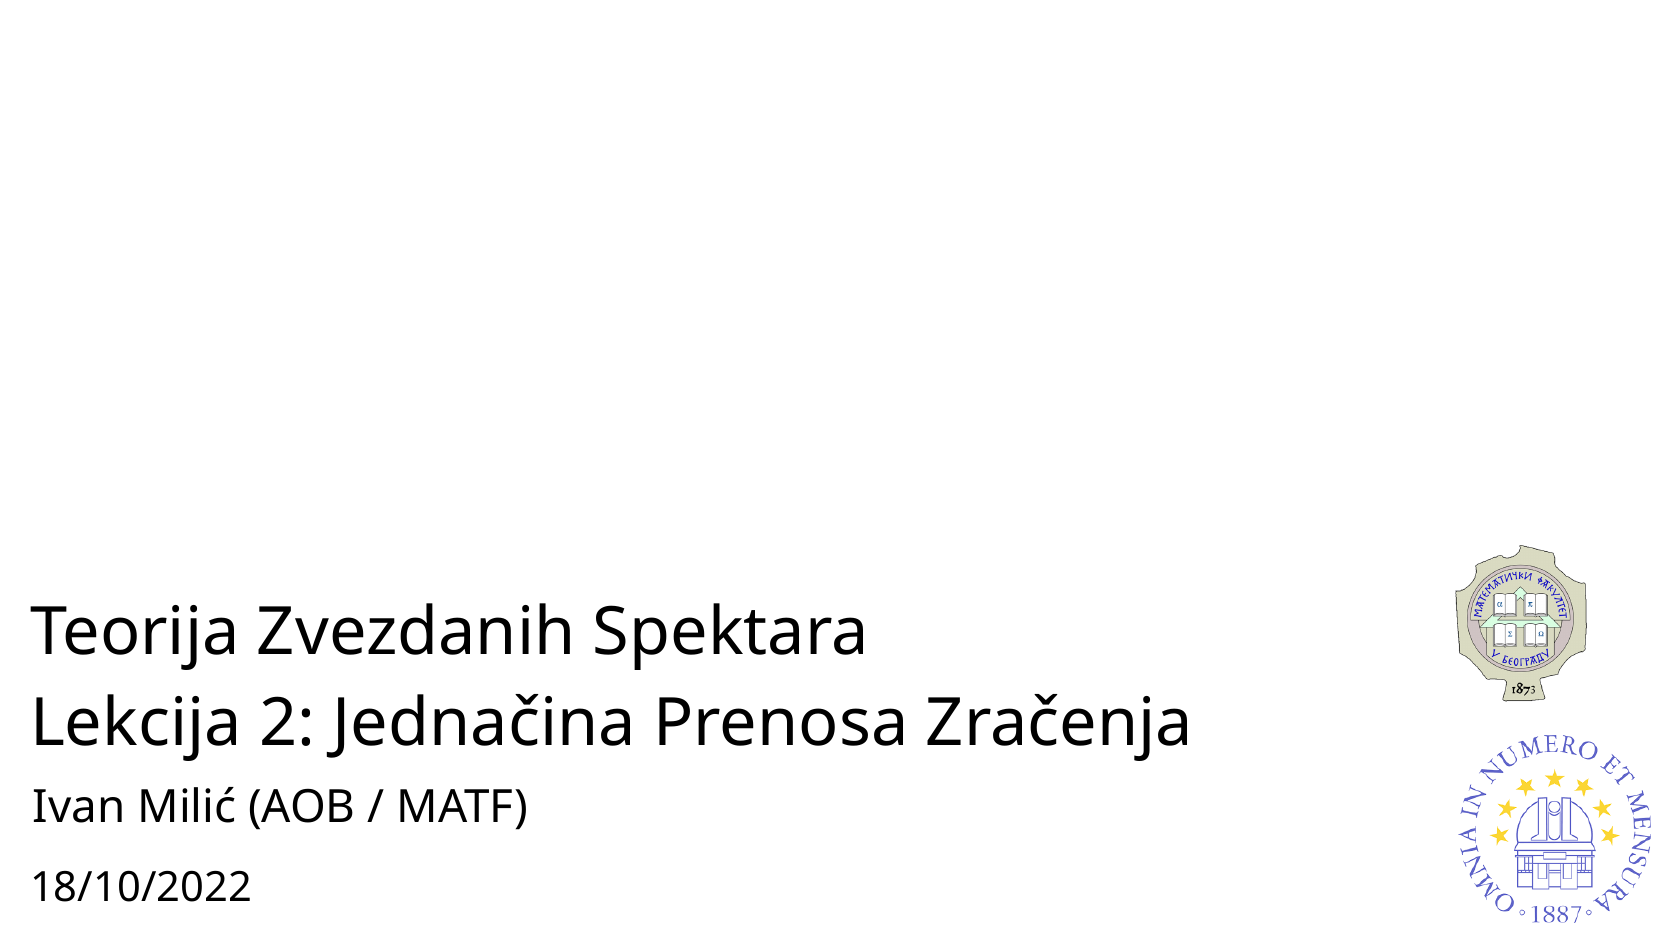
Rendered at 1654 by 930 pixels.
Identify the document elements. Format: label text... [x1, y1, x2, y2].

text_box Teorija Zvezdanih Spektara Lekcija 2: Jednačina Prenosa Zračenja [30, 583, 1595, 765]
picture [1458, 735, 1651, 923]
picture [1387, 522, 1653, 723]
text_box Ivan Milić (AOB / MATF) [18, 765, 1331, 847]
subtitle 18/10/2022 [30, 847, 1458, 923]
